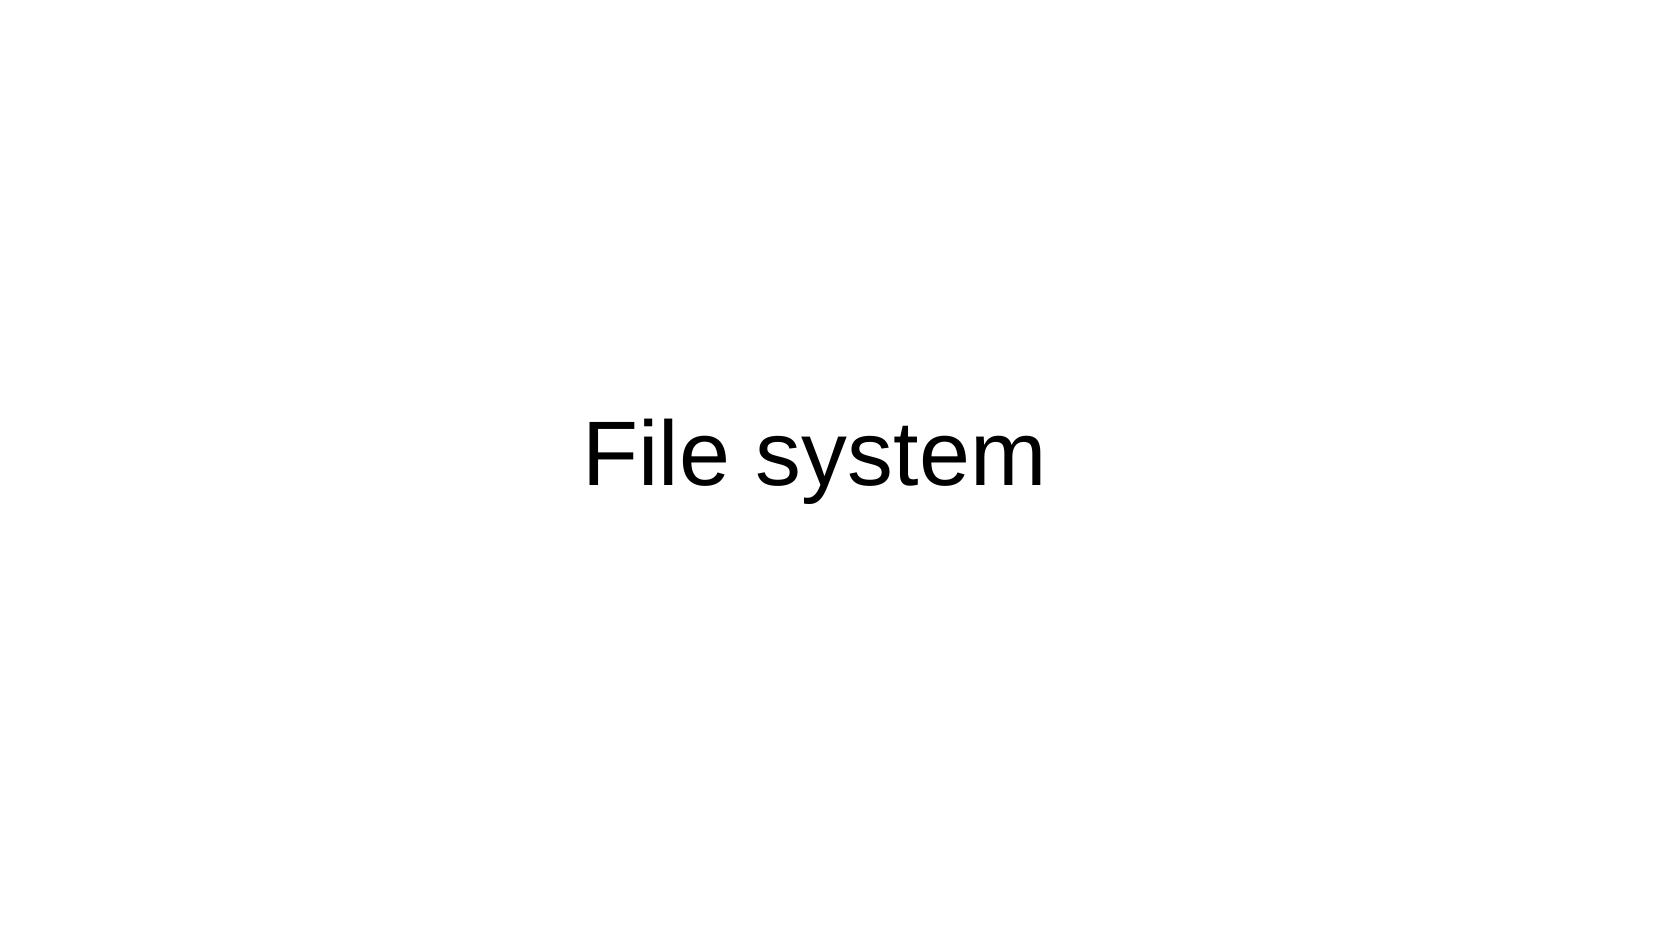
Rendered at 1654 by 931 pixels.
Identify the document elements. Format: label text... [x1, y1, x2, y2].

title File system [70, 376, 1560, 532]
